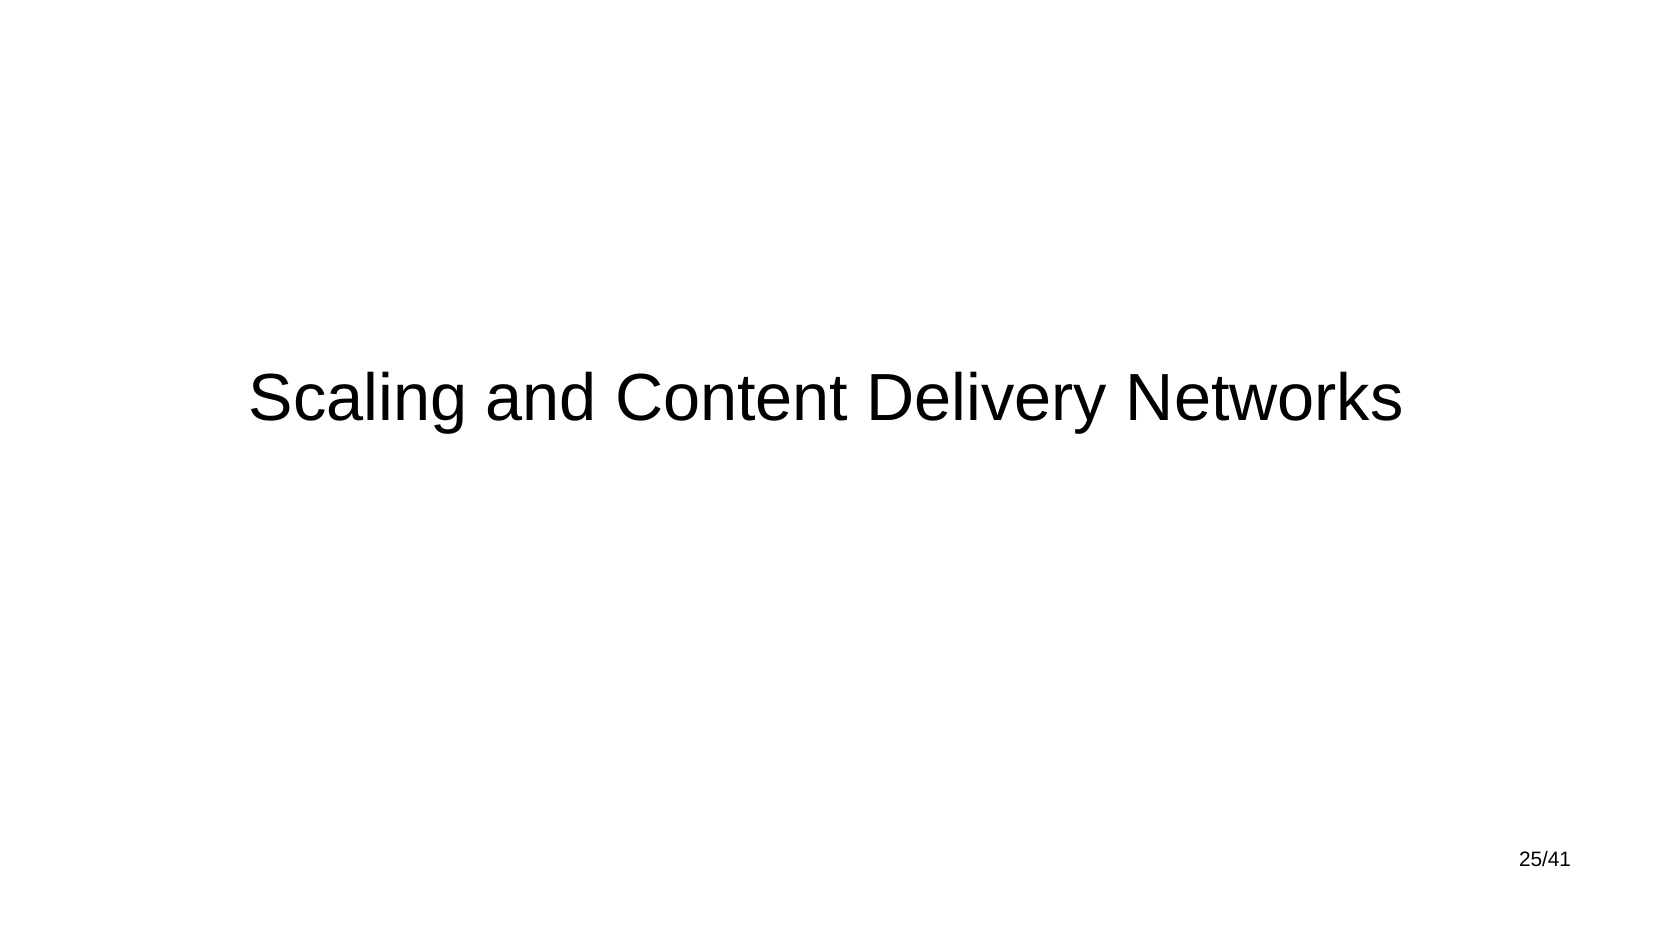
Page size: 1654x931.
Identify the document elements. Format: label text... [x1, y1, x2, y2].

subtitle Scaling and Content Delivery Networks [82, 37, 1571, 757]
